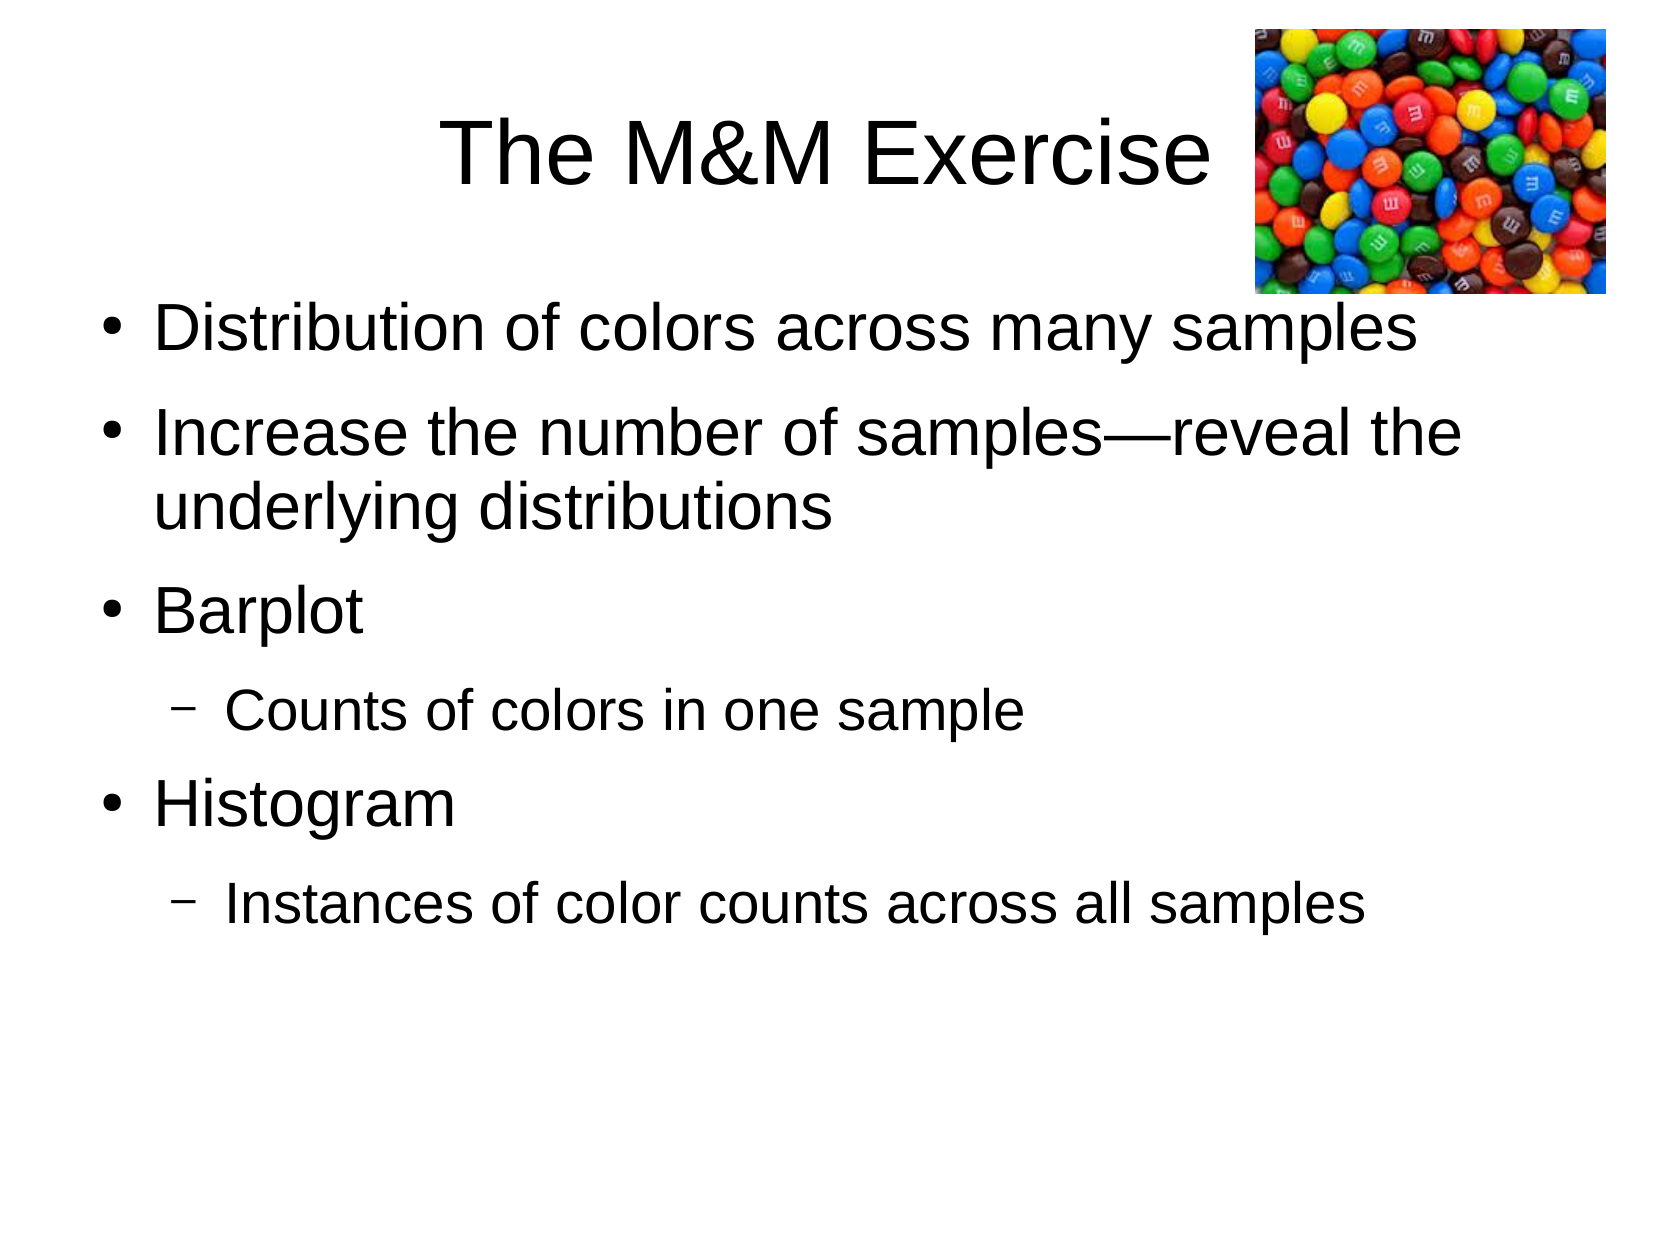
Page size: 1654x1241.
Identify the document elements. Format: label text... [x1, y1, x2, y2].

picture [1255, 29, 1606, 294]
list Distribution of colors across many samples Increase the number of samples—reveal the underlying distributions Barplot Counts of colors in one sample Histogram Instances of color counts across all samples [82, 290, 1538, 1010]
title The M&M Exercise [82, 49, 1255, 257]
